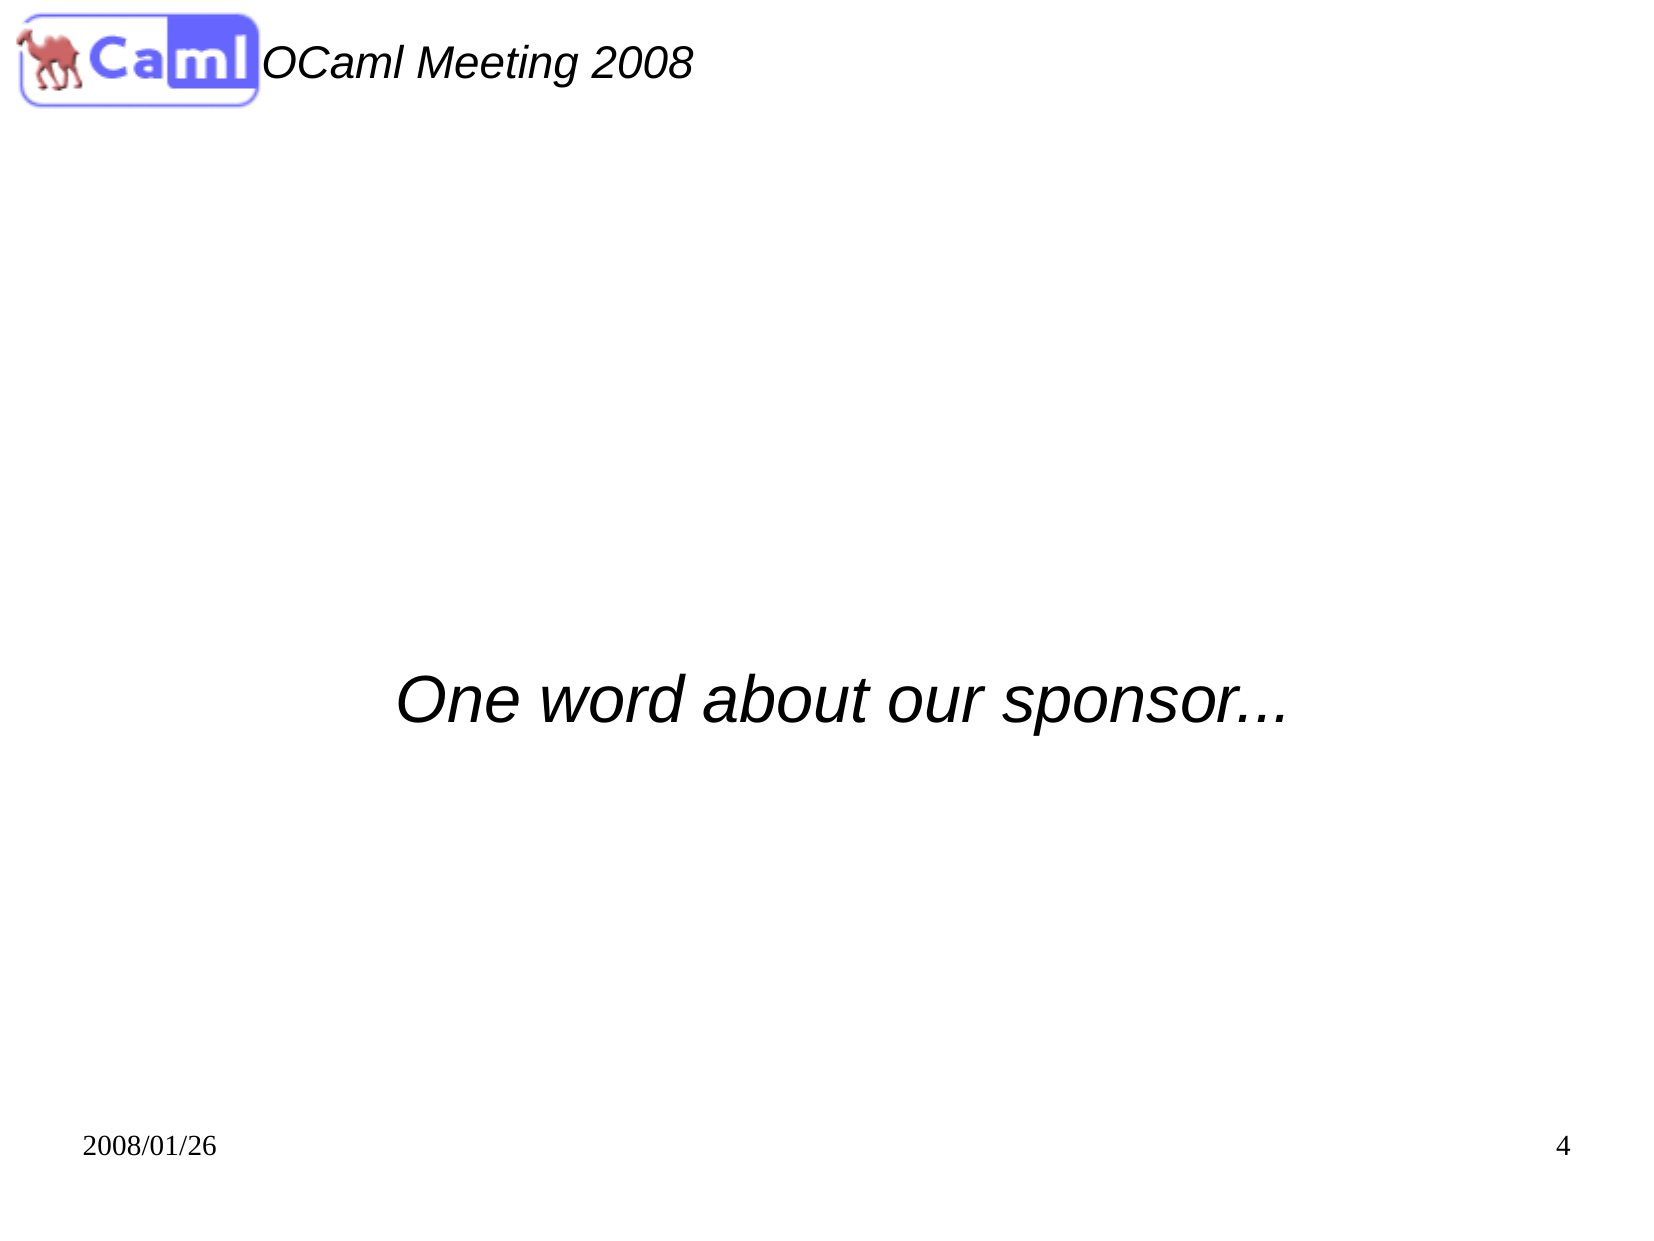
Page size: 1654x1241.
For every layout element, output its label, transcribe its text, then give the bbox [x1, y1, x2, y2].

subtitle One word about our sponsor... [82, 290, 1571, 1109]
picture [13, 3, 267, 119]
